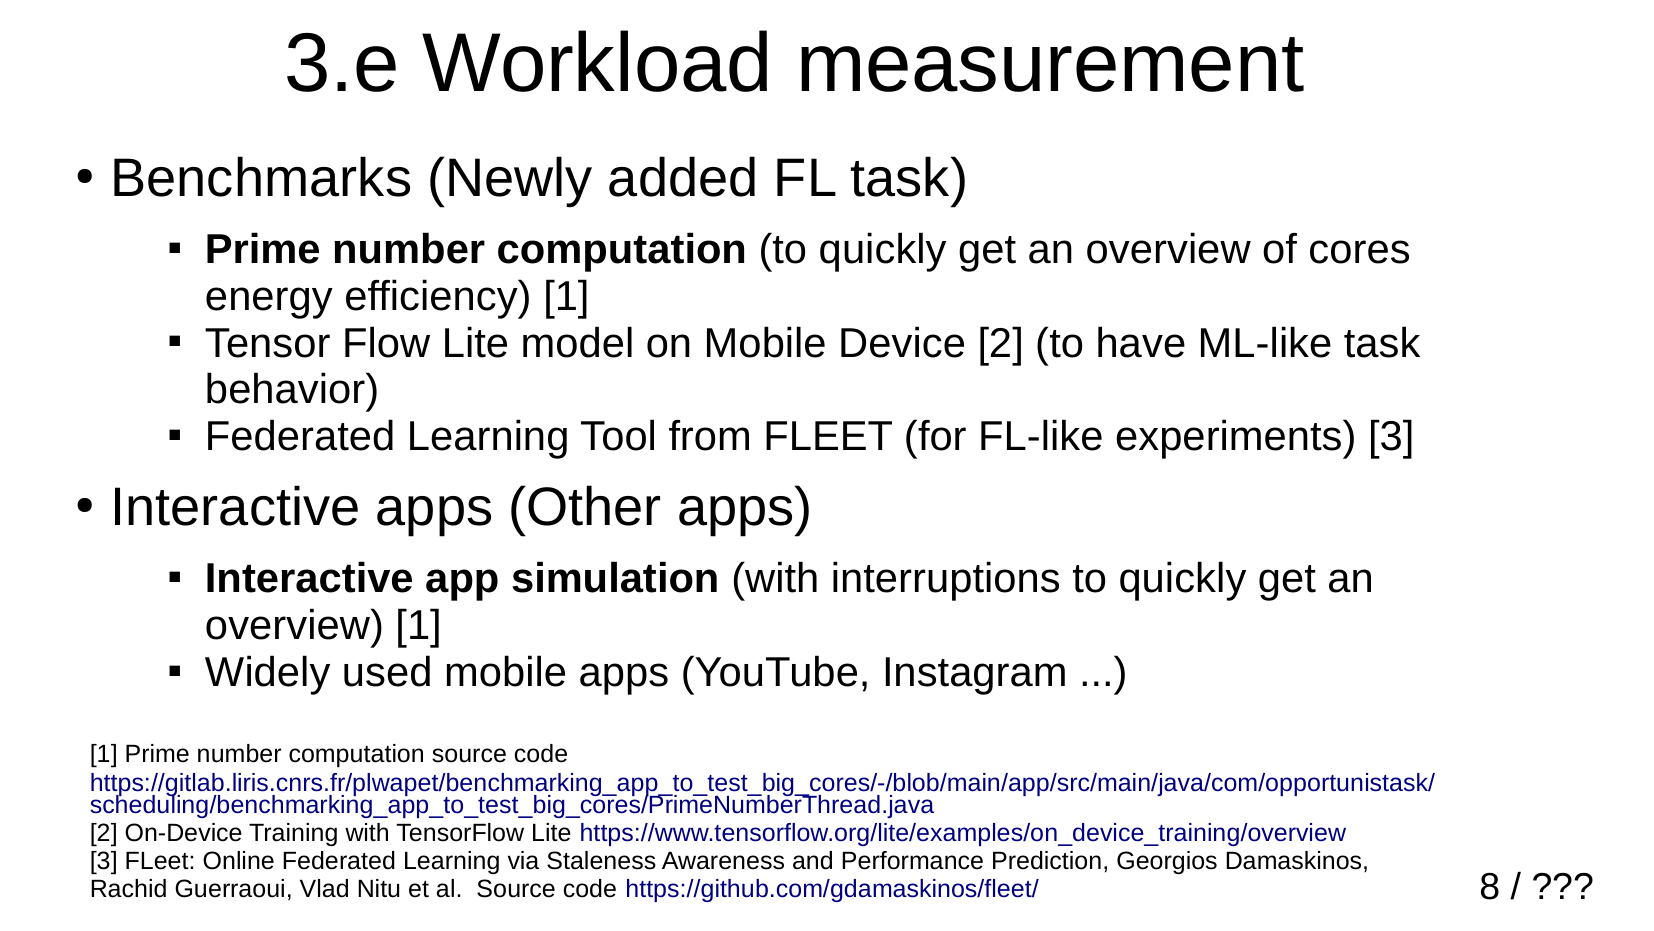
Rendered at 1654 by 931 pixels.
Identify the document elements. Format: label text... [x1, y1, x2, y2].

text_box 8 / ??? [1464, 858, 1653, 929]
text_box [1] Prime number computation source code https://gitlab.liris.cnrs.fr/plwapet/benchmarking_app_to_test_big_cores/-/blob/main/app/src/main/java/com/opportunistask/scheduling/benchmarking_app_to_test_big_cores/PrimeNumberThread.java [2] On-Device Training with TensorFlow Lite https://www.tensorflow.org/lite/examples/on_device_training/overview [3] FLeet: Online Federated Learning via Staleness Awareness and Performance Prediction, Georgios Damaskinos, Rachid Guerraoui, Vlad Nitu et al. Source code https://github.com/gdamaskinos/fleet/ [75, 732, 1463, 916]
title 3.e Workload measurement [75, 0, 1538, 129]
subtitle Benchmarks (Newly added FL task) Prime number computation (to quickly get an overview of cores energy efficiency) [1] Tensor Flow Lite model on Mobile Device [2] (to have ML-like task behavior) Federated Learning Tool from FLEET (for FL-like experiments) [3] Interactive apps (Other apps) Interactive app simulation (with interruptions to quickly get an overview) [1] Widely used mobile apps (YouTube, Instagram ...) [75, 129, 1538, 713]
